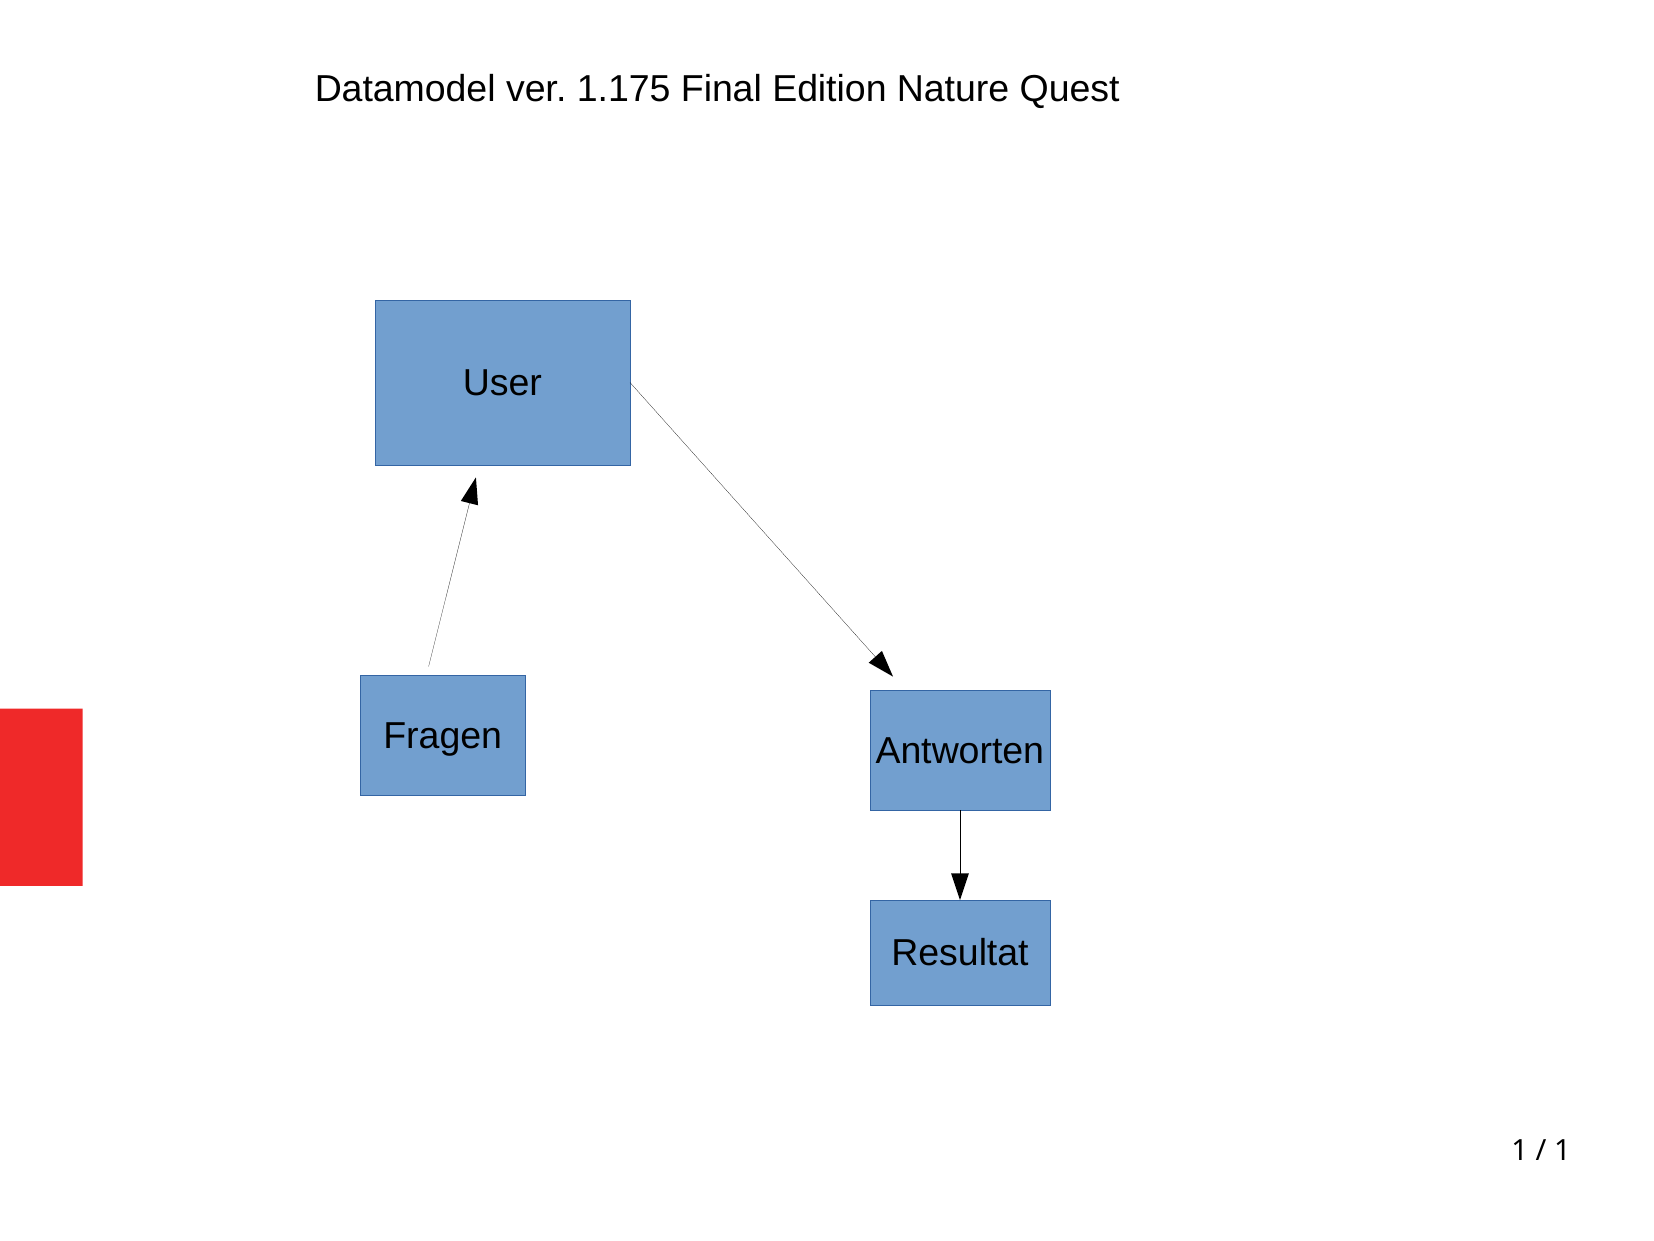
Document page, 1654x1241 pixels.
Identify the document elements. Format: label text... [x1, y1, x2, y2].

text_box Antworten [870, 690, 1051, 811]
text_box Resultat [870, 900, 1051, 1006]
text_box Fragen [360, 675, 526, 796]
text_box Datamodel ver. 1.175 Final Edition Nature Quest [300, 60, 1351, 117]
text_box User [375, 300, 631, 466]
